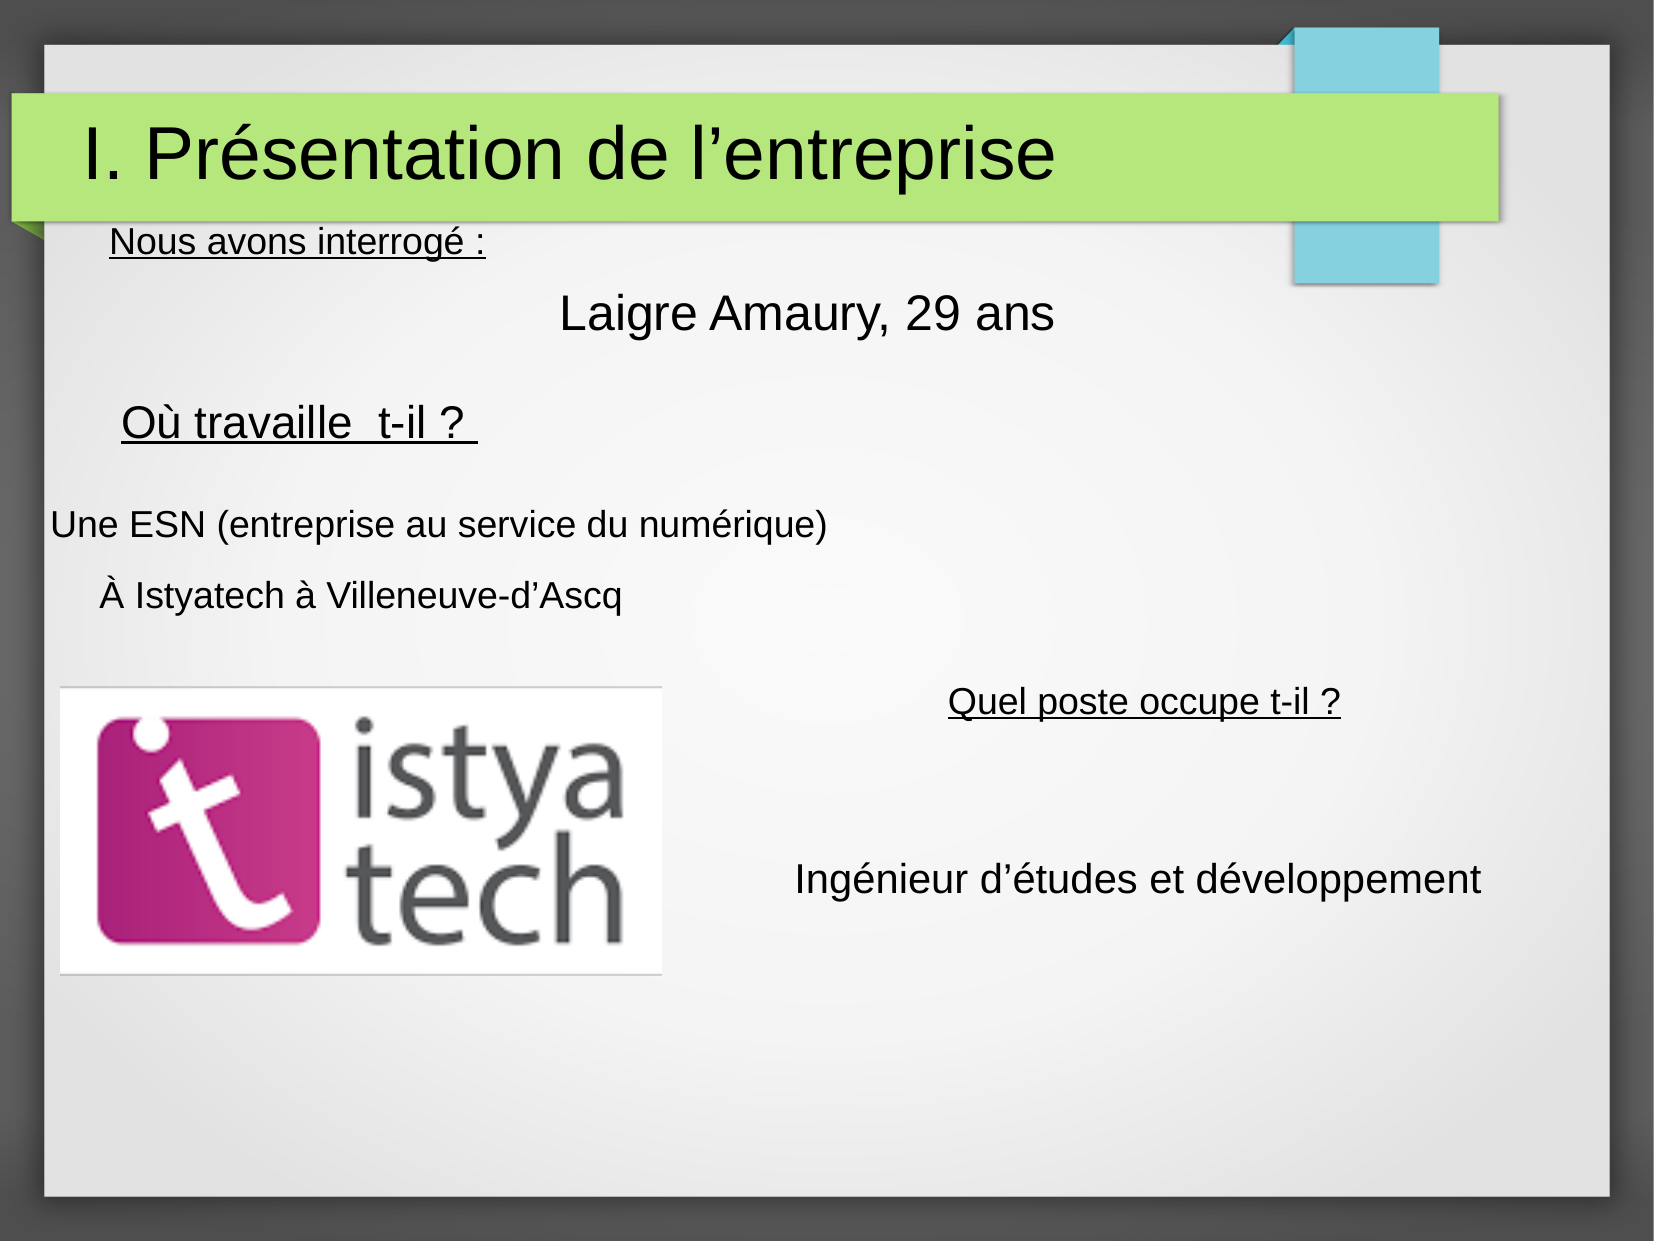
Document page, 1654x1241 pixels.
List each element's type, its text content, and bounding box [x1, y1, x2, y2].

title I. Présentation de l’entreprise [82, 94, 1264, 213]
text_box Une ESN (entreprise au service du numérique) [35, 496, 843, 553]
text_box Ingénieur d’études et développement [779, 848, 1560, 957]
text_box Où travaille t-il ? [106, 389, 662, 456]
text_box Laigre Amaury, 29 ans [544, 278, 1136, 405]
picture [0, 0, 1654, 1241]
text_box Nous avons interrogé : [94, 213, 501, 270]
text_box Quel poste occupe t-il ? [933, 673, 1356, 730]
